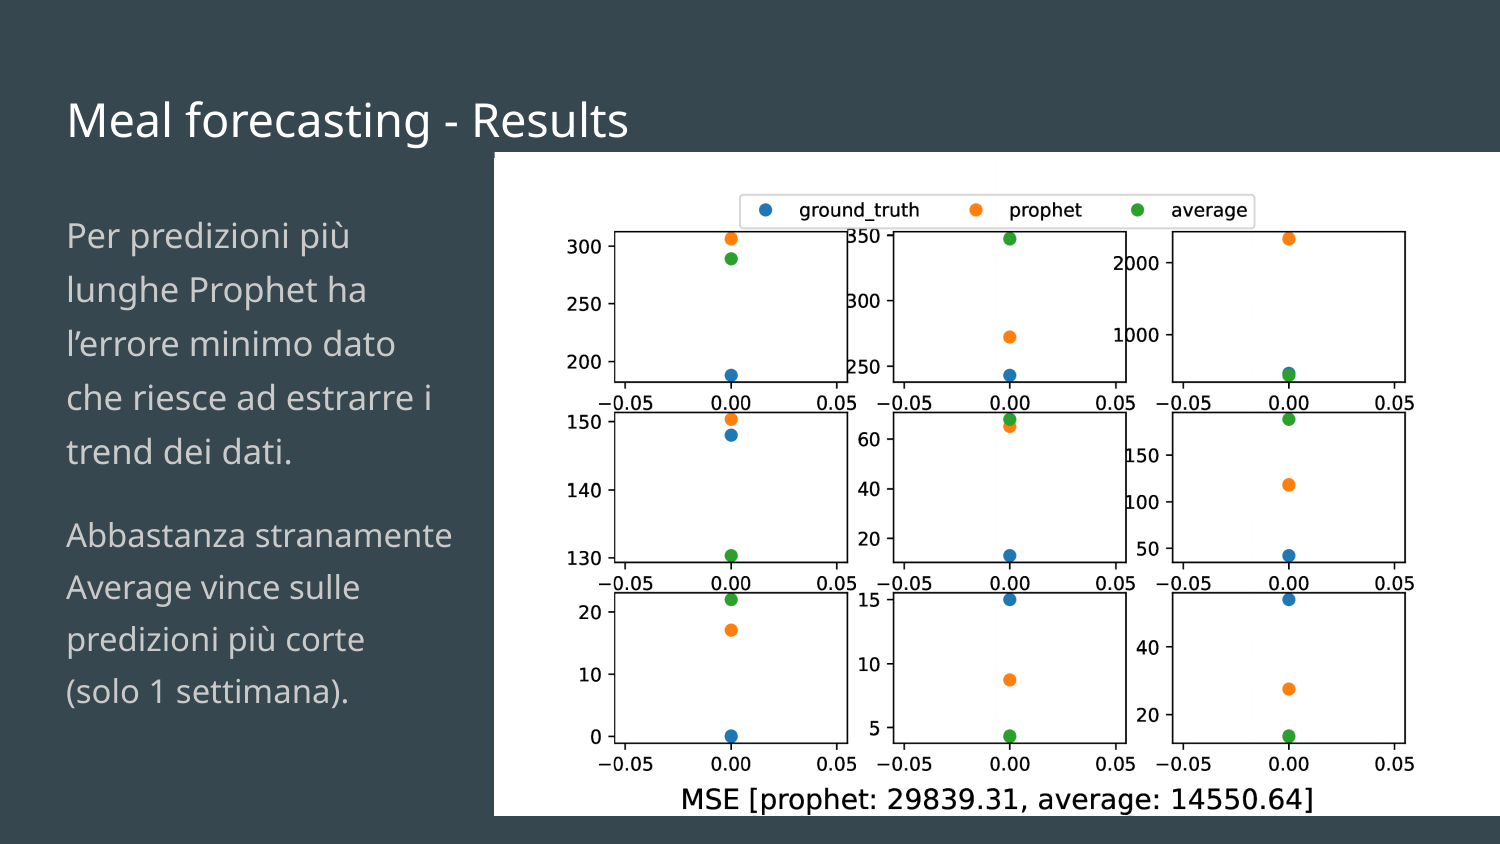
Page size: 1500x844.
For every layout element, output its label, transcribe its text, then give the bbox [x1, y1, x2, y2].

title Meal forecasting - Results [51, 72, 1449, 167]
list Per predizioni più lunghe Prophet ha l’errore minimo dato che riesce ad estrarre i trend dei dati. [51, 189, 472, 490]
list Abbastanza stranamente Average vince sulle predizioni più corte (solo 1 settimana). [51, 490, 472, 775]
picture [494, 152, 1500, 816]
